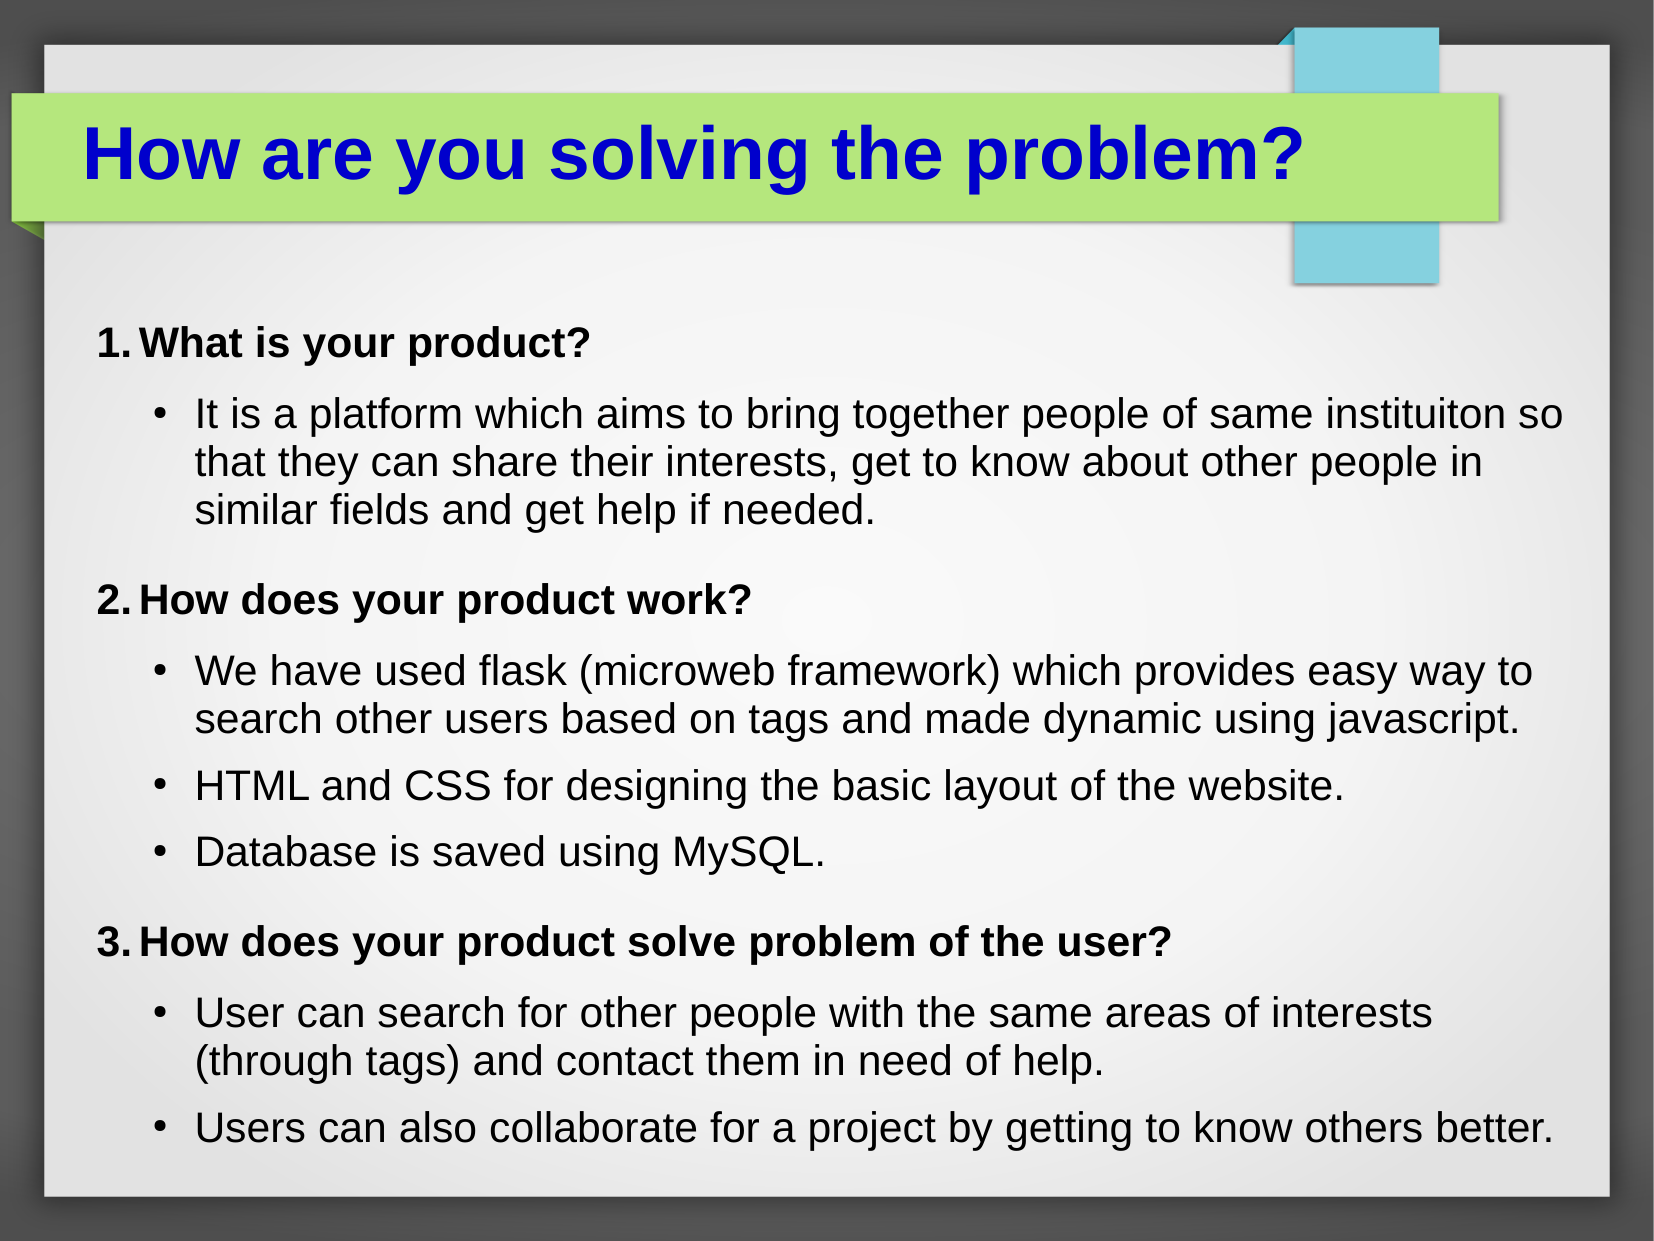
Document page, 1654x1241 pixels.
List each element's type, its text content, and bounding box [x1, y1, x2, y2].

list What is your product? It is a platform which aims to bring together people of same instituiton so that they can share their interests, get to know about other people in similar fields and get help if needed. How does your product work? We have used flask (microweb framework) which provides easy way to search other users based on tags and made dynamic using javascript. HTML and CSS for designing the basic layout of the website. Database is saved using MySQL. How does your product solve problem of the user? User can search for other people with the same areas of interests (through tags) and contact them in need of help. Users can also collaborate for a project by getting to know others better. [82, 295, 1571, 1170]
picture [0, 0, 1654, 1241]
title How are you solving the problem? [82, 69, 1477, 238]
